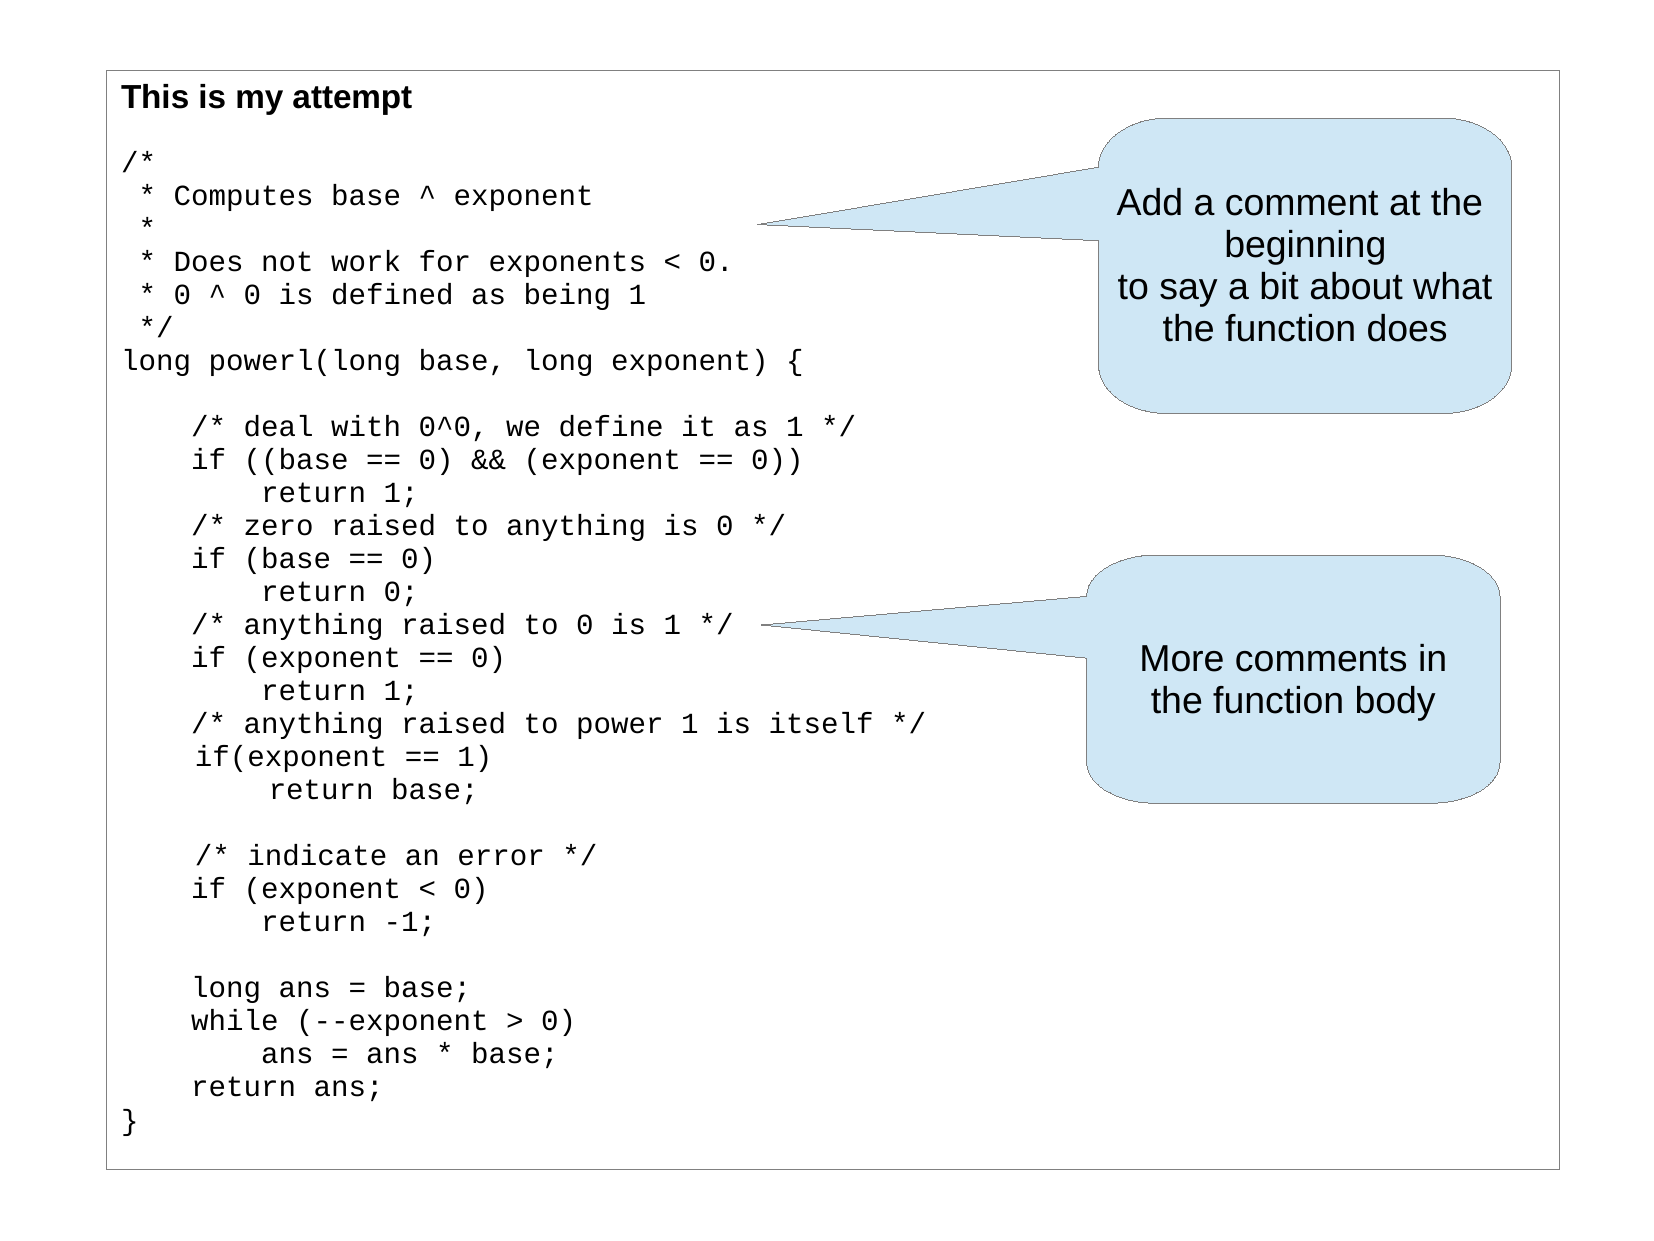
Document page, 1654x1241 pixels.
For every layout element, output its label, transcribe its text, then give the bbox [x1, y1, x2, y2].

text_box Add a comment at the beginning to say a bit about what the function does [757, 118, 1512, 414]
text_box This is my attempt /* * Computes base ^ exponent * * Does not work for exponents < 0. * 0 ^ 0 is defined as being 1 */ long powerl(long base, long exponent) { /* deal with 0^0, we define it as 1 */ if ((base == 0) && (exponent == 0)) return 1; /* zero raised to anything is 0 */ if (base == 0) return 0; /* anything raised to 0 is 1 */ if (exponent == 0) return 1; /* anything raised to power 1 is itself */ if(exponent == 1) return base; /* indicate an error */ if (exponent < 0) return -1; long ans = base; while (--exponent > 0) ans = ans * base; return ans; } [106, 70, 1560, 1170]
text_box More comments in the function body [761, 555, 1501, 804]
